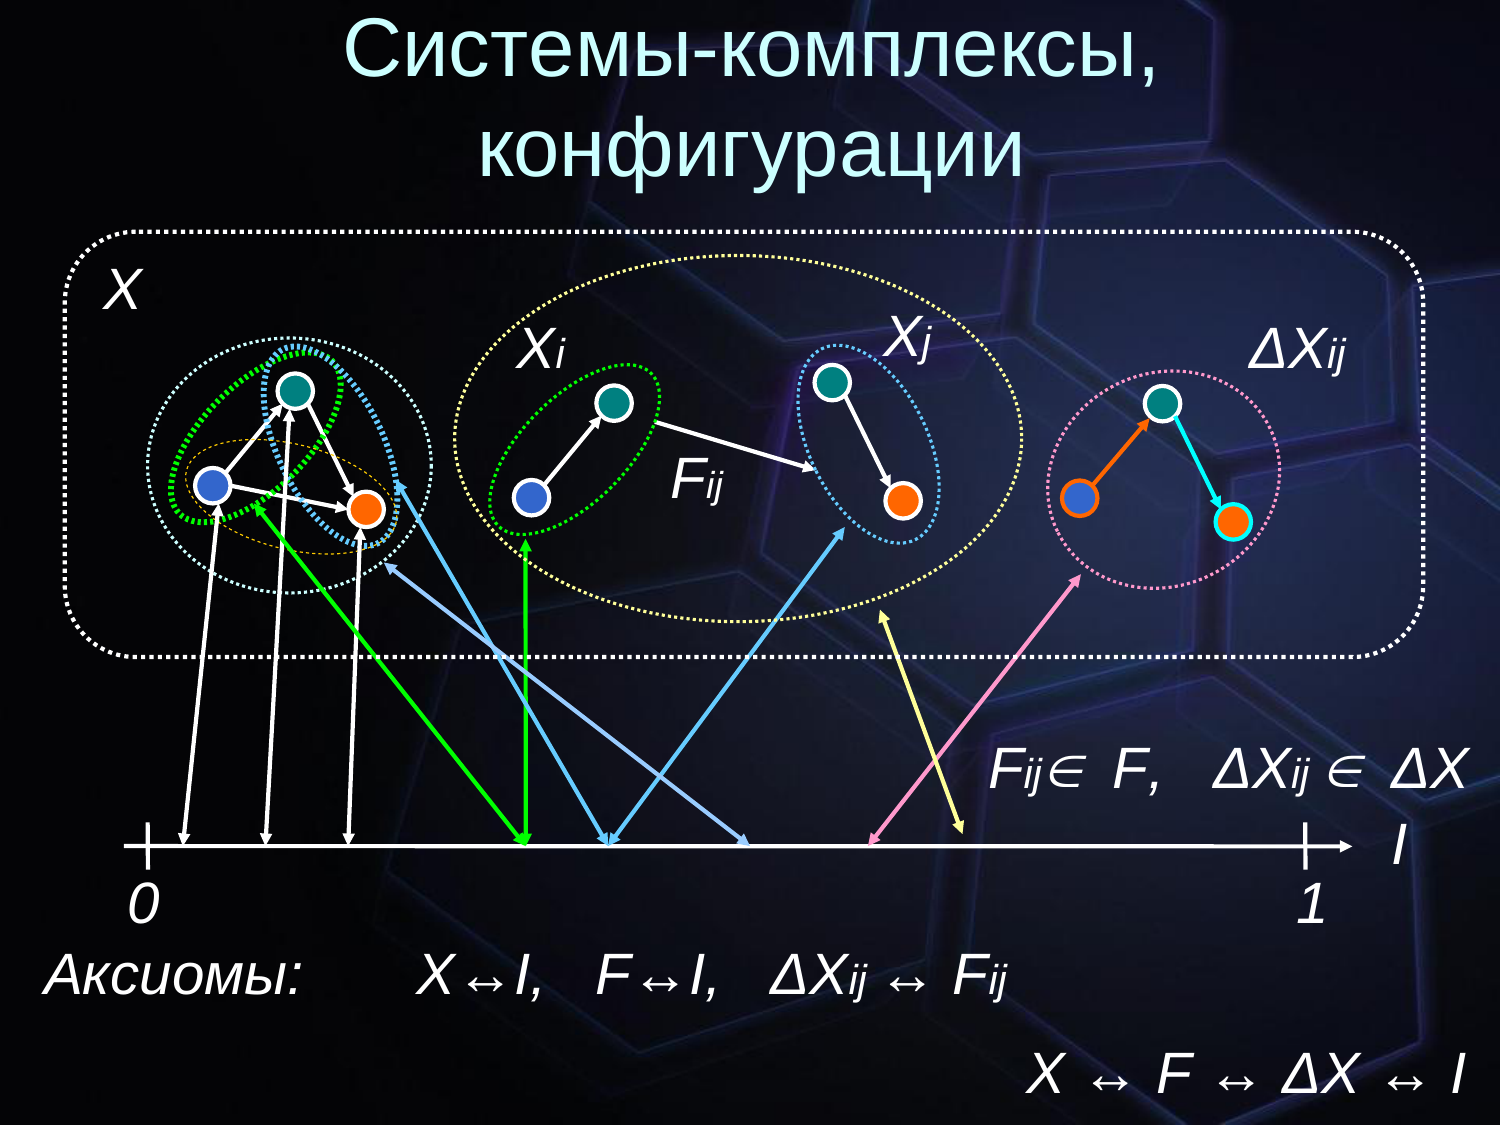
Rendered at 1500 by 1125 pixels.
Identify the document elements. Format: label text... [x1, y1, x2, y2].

text_box 1 [1281, 857, 1345, 944]
text_box ΔXij [1234, 302, 1361, 389]
text_box [885, 483, 921, 519]
text_box Fij [655, 432, 738, 519]
text_box I [1376, 808, 1423, 885]
text_box [1061, 480, 1098, 516]
text_box X ↔ F ↔ ΔX ↔ I [1011, 1028, 1483, 1114]
text_box Аксиомы: X↔I, F↔I, ΔXij ↔ Fij [29, 928, 1022, 1015]
title Системы-комплексы, конфигурации [76, 0, 1427, 202]
text_box Xi [502, 302, 580, 389]
text_box 0 [112, 857, 175, 928]
text_box Fij [700, 432, 738, 444]
text_box Xj [868, 290, 947, 377]
picture [0, 0, 1500, 1125]
text_box [1144, 385, 1181, 422]
text_box [1215, 504, 1252, 540]
text_box FijF, ΔXij ΔX [973, 722, 1485, 808]
text_box [596, 385, 632, 421]
text_box [513, 479, 550, 516]
text_box X [88, 243, 158, 329]
text_box [277, 373, 313, 409]
text_box [814, 364, 850, 401]
text_box [195, 467, 231, 504]
text_box [348, 491, 384, 528]
